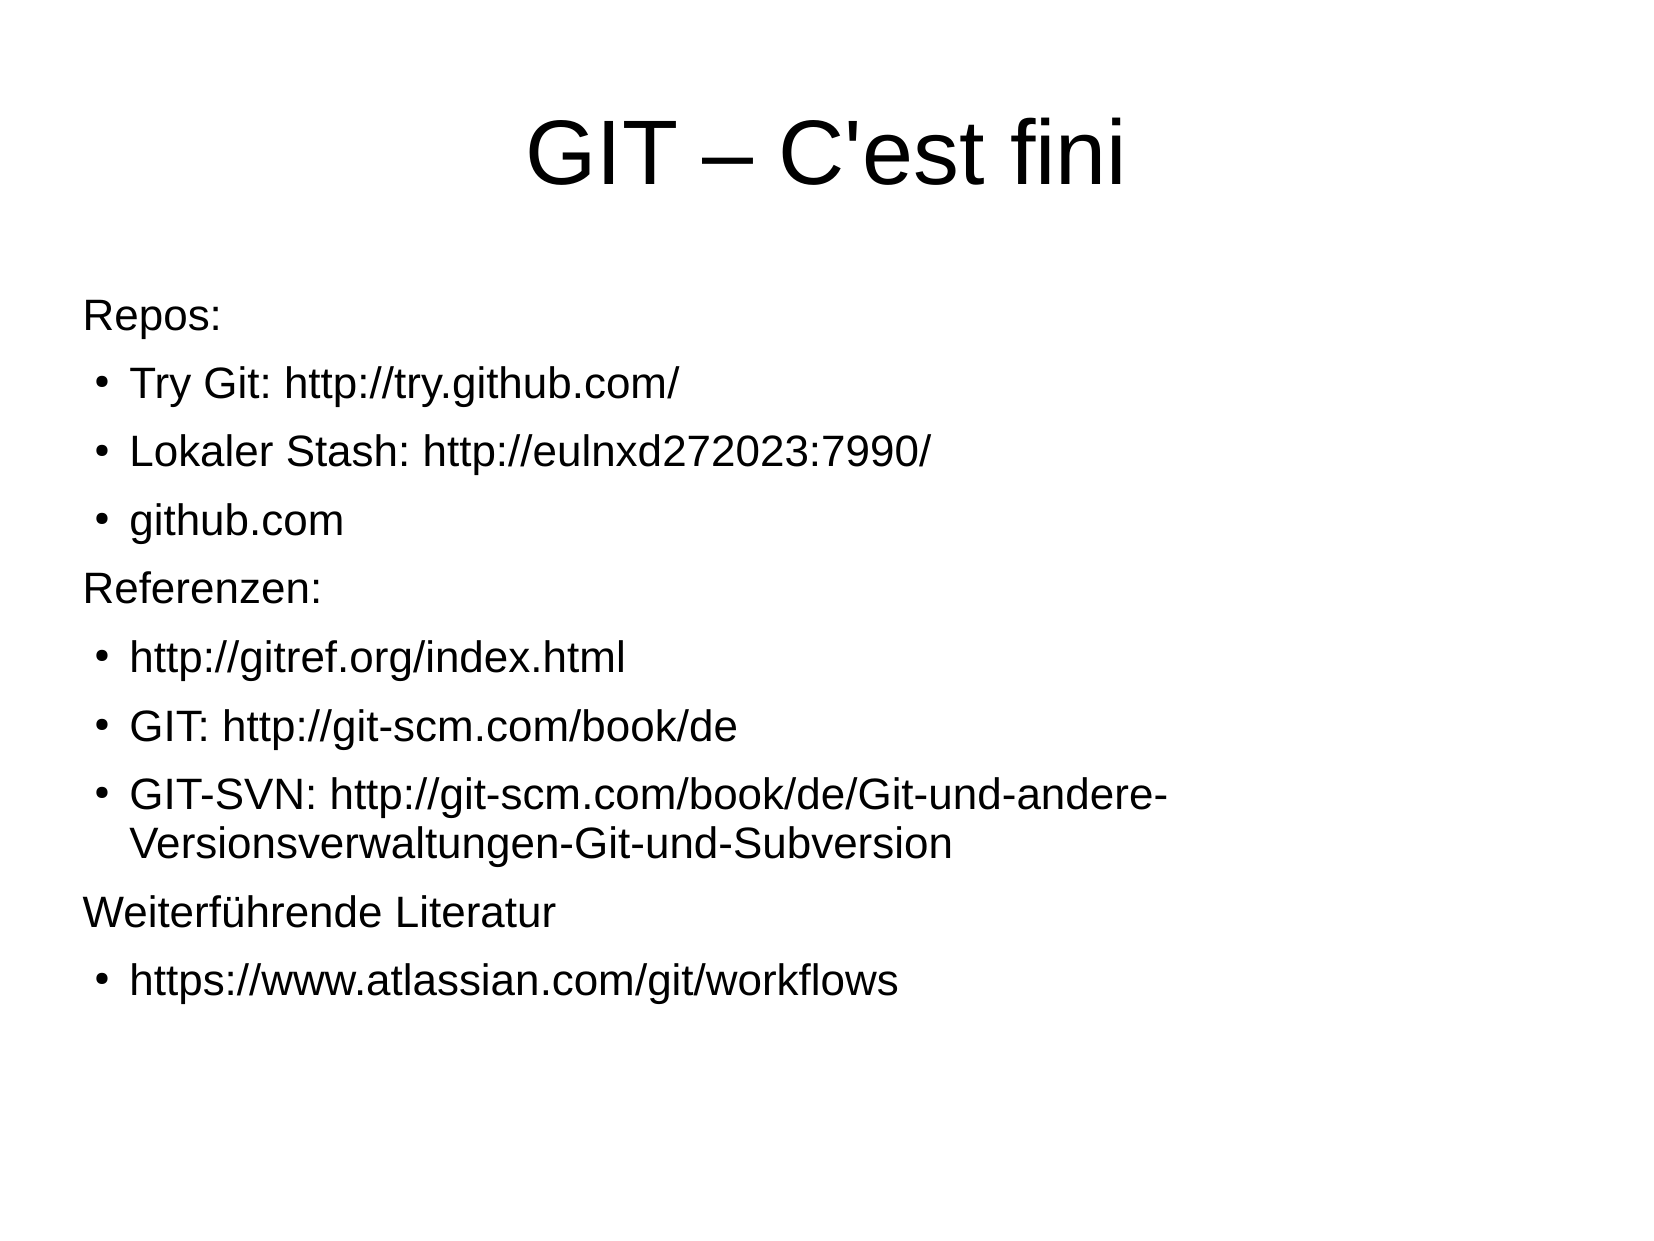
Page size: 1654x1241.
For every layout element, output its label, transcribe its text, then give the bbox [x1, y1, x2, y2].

title GIT – C'est fini [82, 49, 1571, 257]
list Repos: Try Git: http://try.github.com/ Lokaler Stash: http://eulnxd272023:7990/ github.com Referenzen: http://gitref.org/index.html GIT: http://git-scm.com/book/de GIT-SVN: http://git-scm.com/book/de/Git-und-andere-Versionsverwaltungen-Git-und-Subversion Weiterführende Literatur https://www.atlassian.com/git/workflows [82, 290, 1571, 1010]
